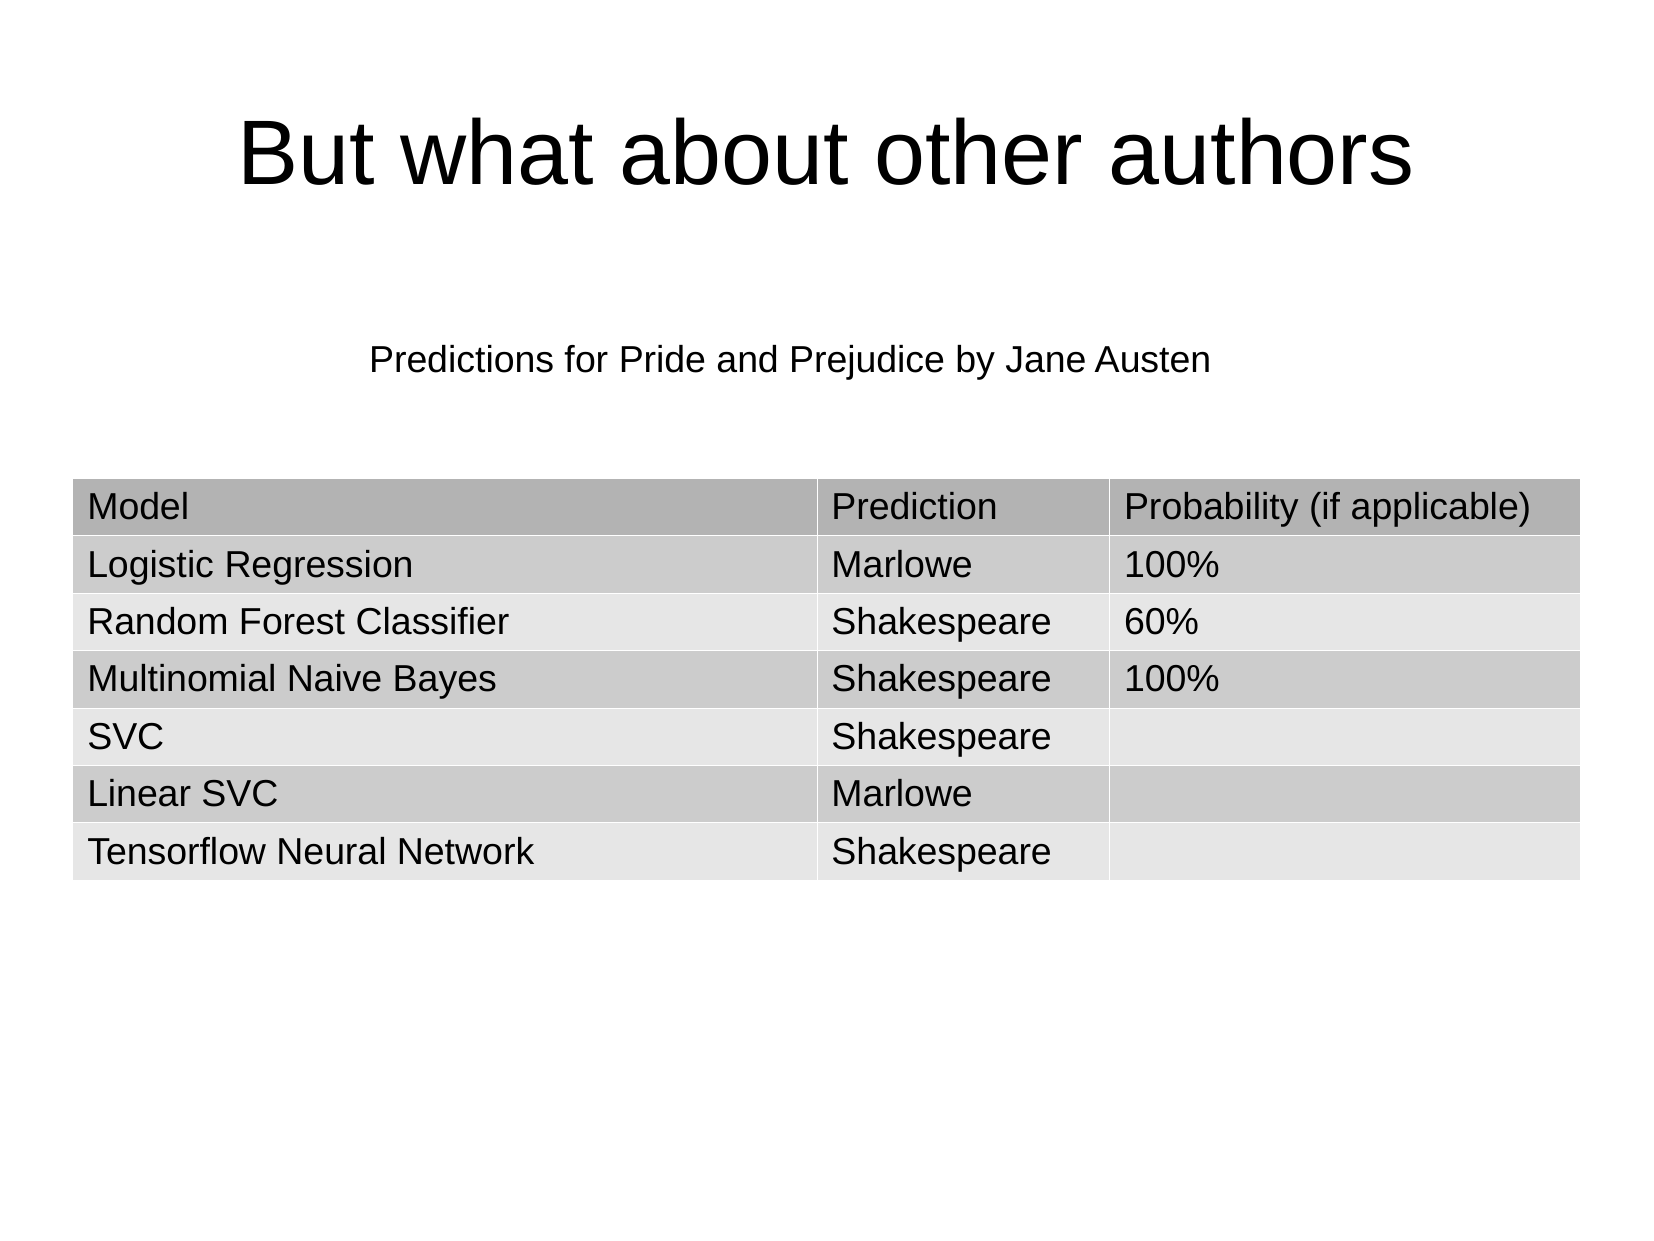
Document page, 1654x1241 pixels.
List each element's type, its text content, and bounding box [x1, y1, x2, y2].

table_cell [1110, 823, 1580, 880]
table_cell 100% [1110, 536, 1580, 593]
table_cell 100% [1110, 651, 1580, 708]
table_cell Linear SVC [73, 766, 817, 822]
table_cell Logistic Regression [73, 536, 817, 593]
table_header Probability (if applicable) [1110, 479, 1580, 535]
table_cell Shakespeare [818, 823, 1109, 880]
table_header Prediction [818, 479, 1109, 535]
table_cell Tensorflow Neural Network [73, 823, 817, 880]
table_cell [1110, 766, 1580, 822]
table_cell Marlowe [818, 536, 1109, 593]
text_box Predictions for Pride and Prejudice by Jane Austen [354, 330, 1227, 388]
table_cell Shakespeare [818, 709, 1109, 765]
table_cell [1110, 709, 1580, 765]
table_cell Marlowe [818, 766, 1109, 822]
table_cell Random Forest Classifier [73, 594, 817, 650]
table_cell Multinomial Naive Bayes [73, 651, 817, 708]
table_cell Shakespeare [818, 651, 1109, 708]
table_header Model [73, 479, 817, 535]
table_cell 60% [1110, 594, 1580, 650]
title But what about other authors [82, 49, 1571, 257]
table_cell Shakespeare [818, 594, 1109, 650]
table_cell SVC [73, 709, 817, 765]
